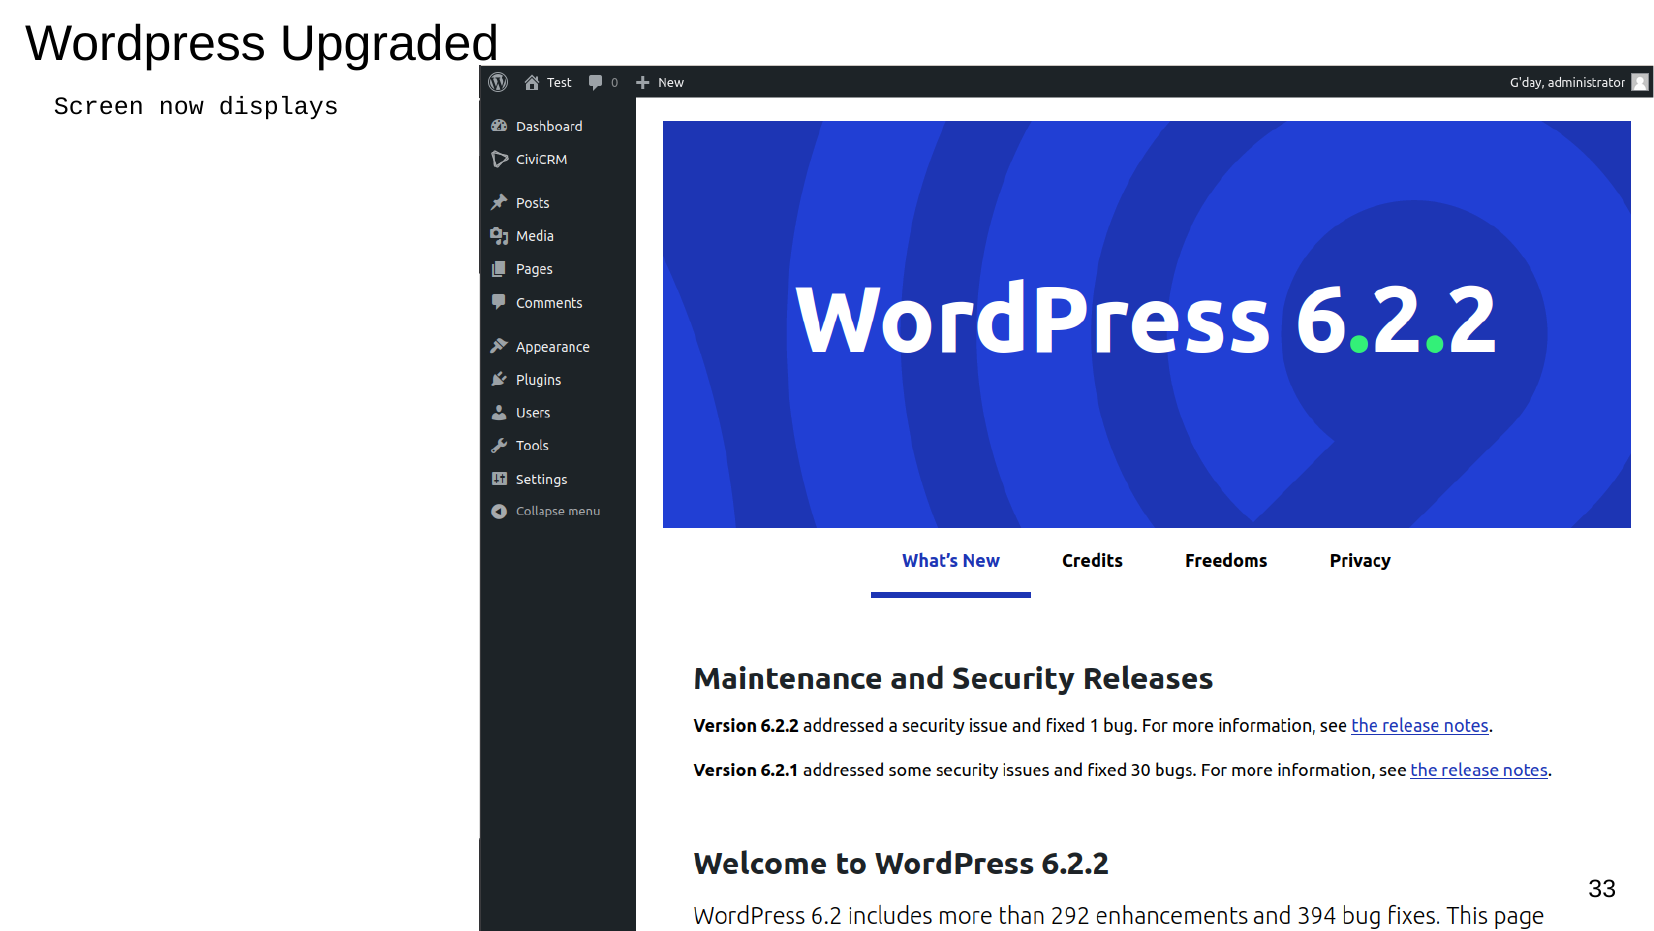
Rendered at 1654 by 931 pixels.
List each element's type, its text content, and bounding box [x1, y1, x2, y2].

text_box <number> [1573, 867, 1636, 911]
text_box Screen now displays [39, 86, 479, 158]
picture [479, 65, 1654, 931]
subtitle Wordpress Upgraded [25, 15, 1629, 72]
